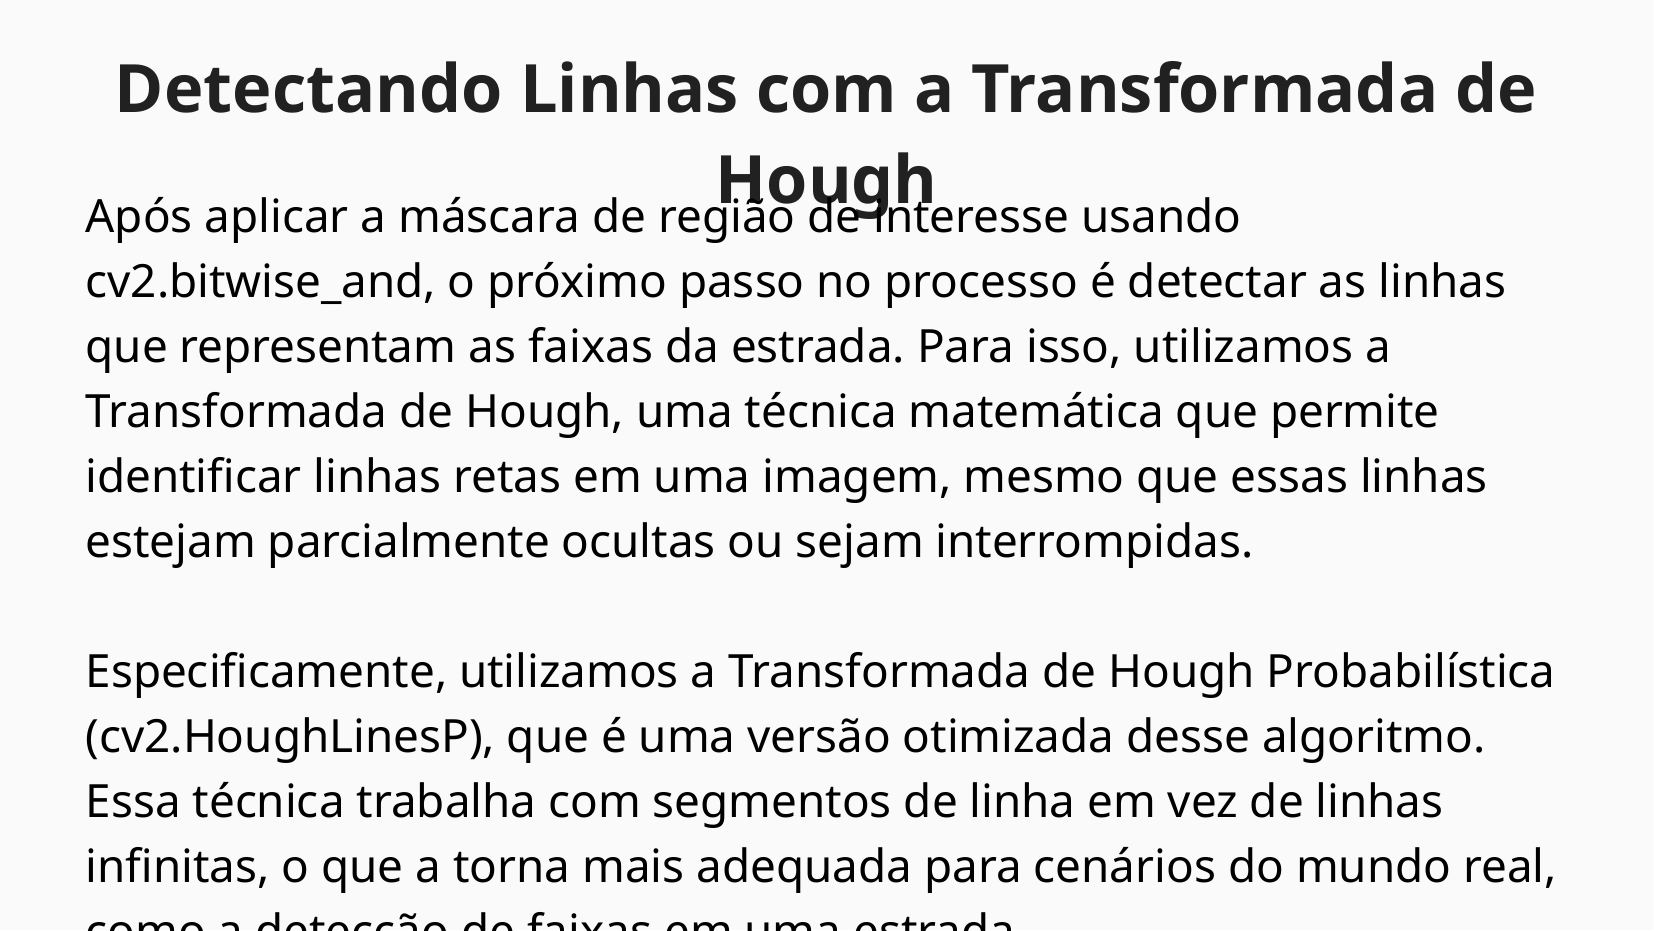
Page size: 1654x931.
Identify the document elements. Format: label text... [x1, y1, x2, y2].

text_box Após aplicar a máscara de região de interesse usando cv2.bitwise_and, o próximo passo no processo é detectar as linhas que representam as faixas da estrada. Para isso, utilizamos a Transformada de Hough, uma técnica matemática que permite identificar linhas retas em uma imagem, mesmo que essas linhas estejam parcialmente ocultas ou sejam interrompidas. Especificamente, utilizamos a Transformada de Hough Probabilística (cv2.HoughLinesP), que é uma versão otimizada desse algoritmo. Essa técnica trabalha com segmentos de linha em vez de linhas infinitas, o que a torna mais adequada para cenários do mundo real, como a detecção de faixas em uma estrada. [85, 181, 1574, 896]
title Detectando Linhas com a Transformada de Hough [82, 41, 1571, 210]
